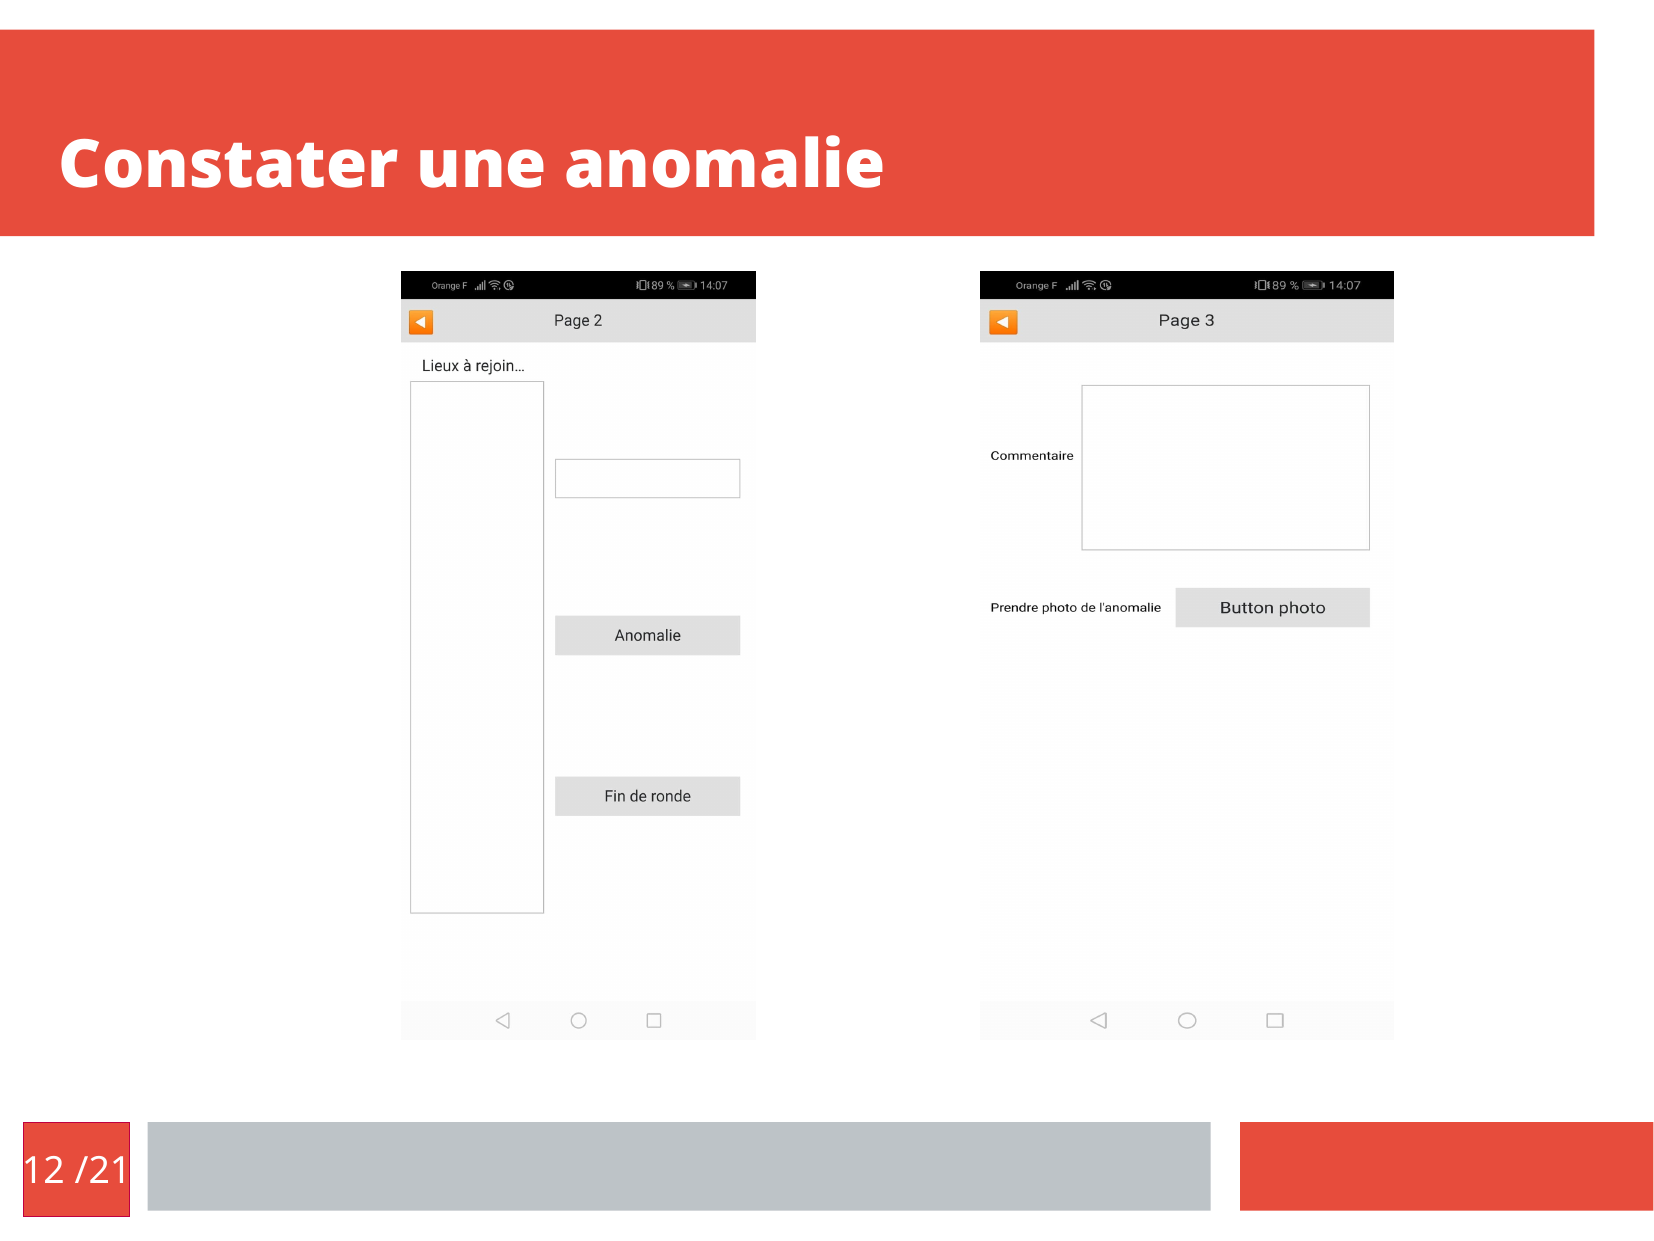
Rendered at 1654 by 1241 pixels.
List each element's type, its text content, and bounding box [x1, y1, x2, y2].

picture [980, 271, 1394, 1040]
title Constater une anomalie [59, 59, 1595, 207]
text_box <numéro> /21 [23, 1122, 130, 1217]
picture [401, 271, 756, 1040]
